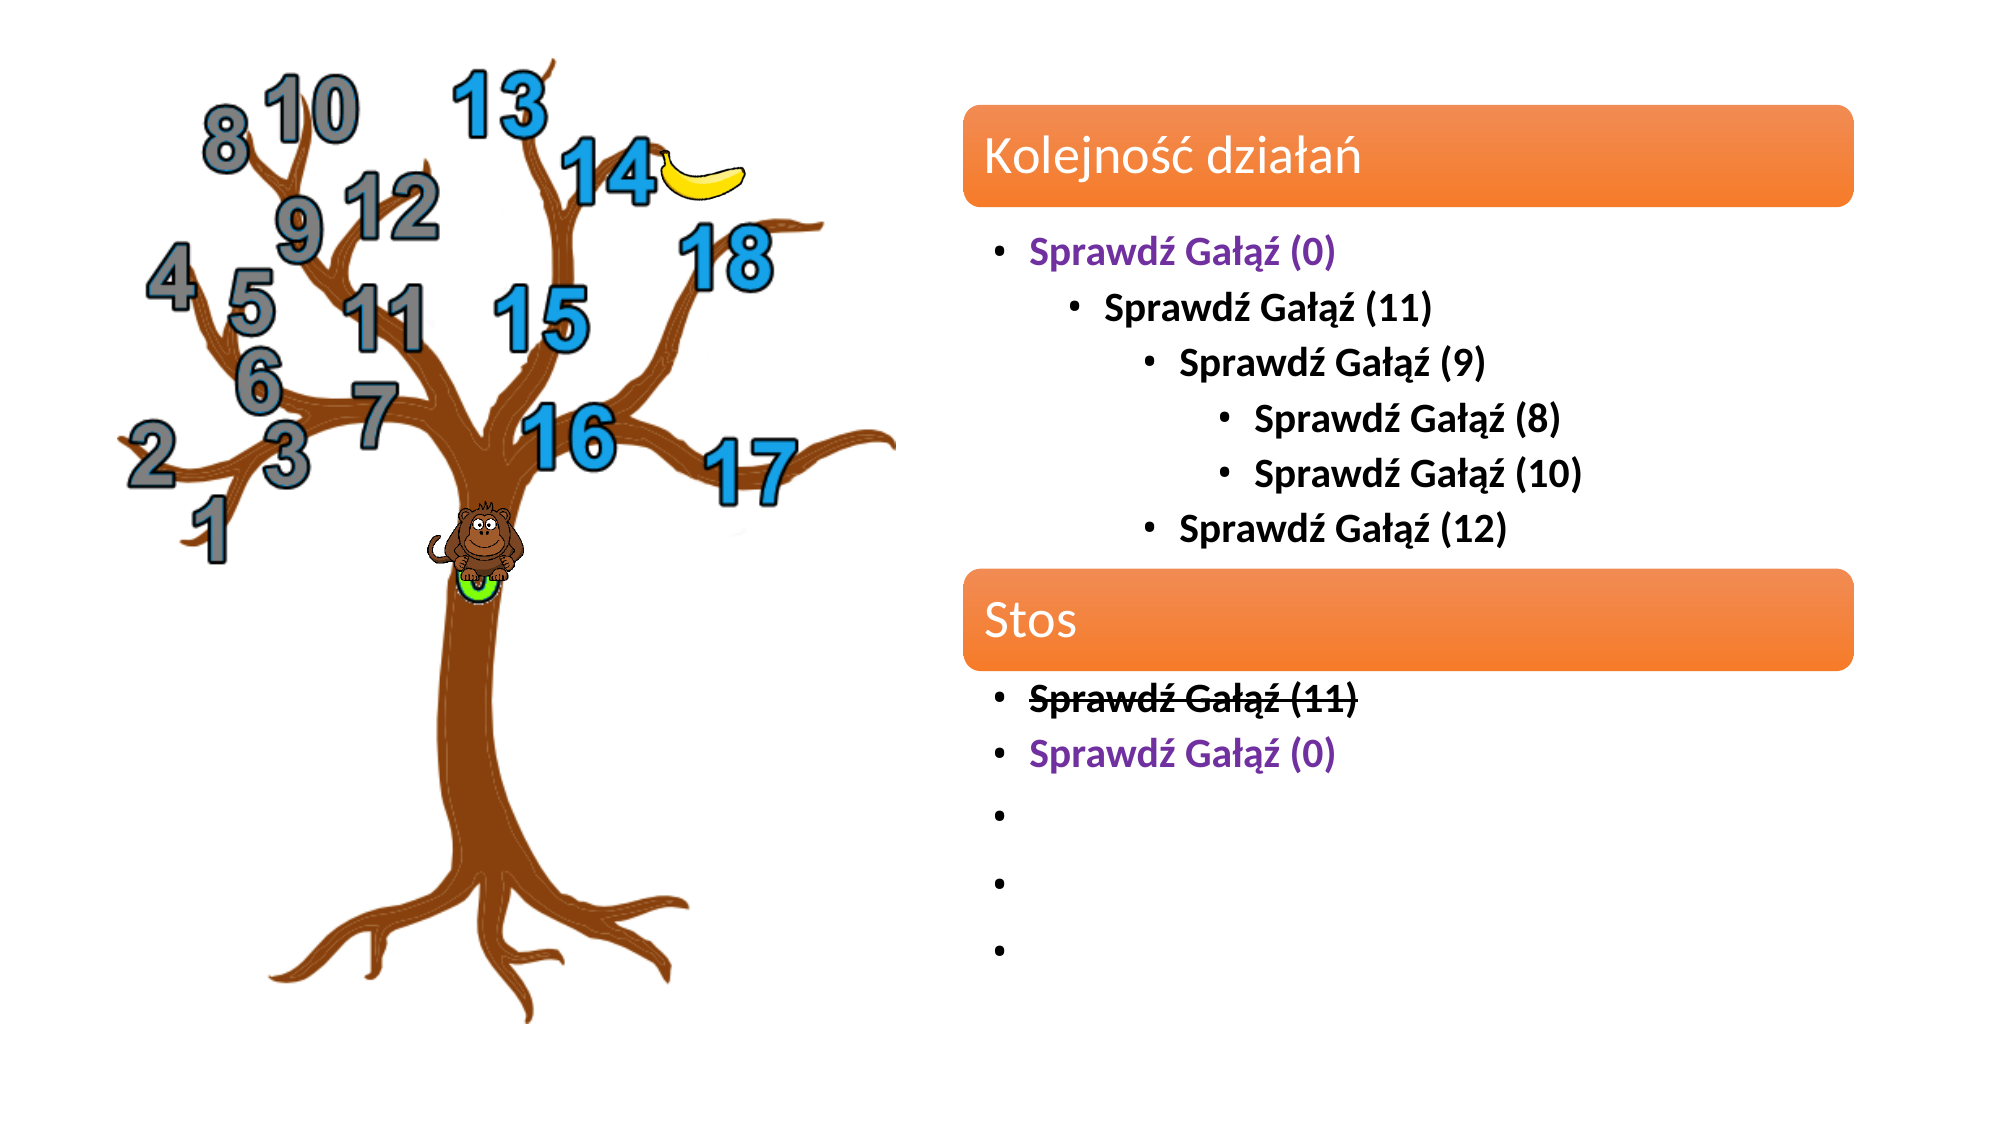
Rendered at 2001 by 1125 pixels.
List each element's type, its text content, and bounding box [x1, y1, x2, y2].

text_box Stos [963, 568, 1854, 671]
text_box Sprawdź Gałąź (11) Sprawdź Gałąź (0) [963, 671, 1854, 954]
text_box Kolejność działań [963, 104, 1854, 208]
text_box Sprawdź Gałąź (0) Sprawdź Gałąź (11) Sprawdź Gałąź (9) Sprawdź Gałąź (8) Sprawdź Gałąź (10) Sprawdź Gałąź (12) [963, 224, 1854, 569]
picture [117, 58, 896, 1024]
